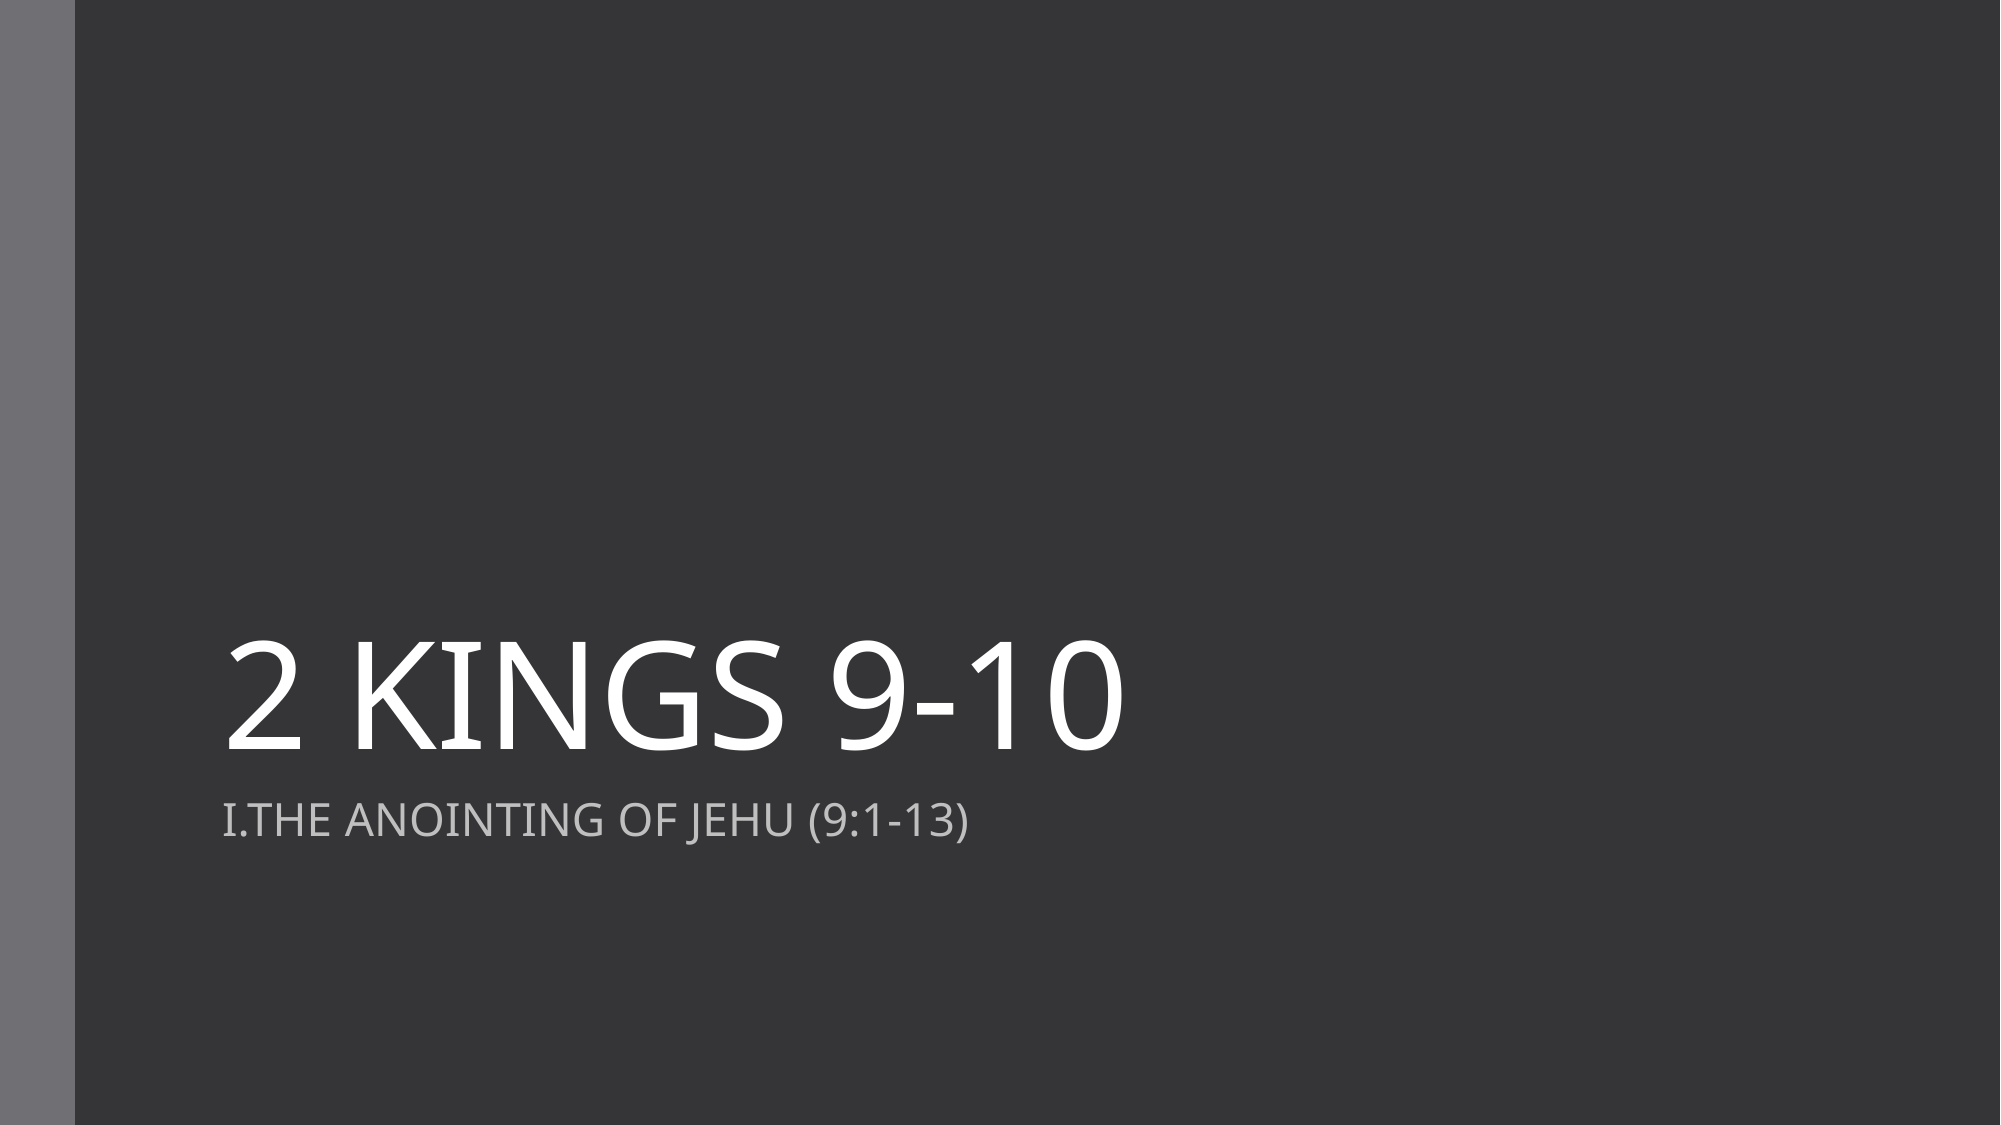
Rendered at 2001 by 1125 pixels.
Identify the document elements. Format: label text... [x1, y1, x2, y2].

subtitle I.THE ANOINTING OF JEHU (9:1-13) [206, 787, 1752, 1066]
title 2 KINGS 9-10 [206, 124, 1752, 787]
